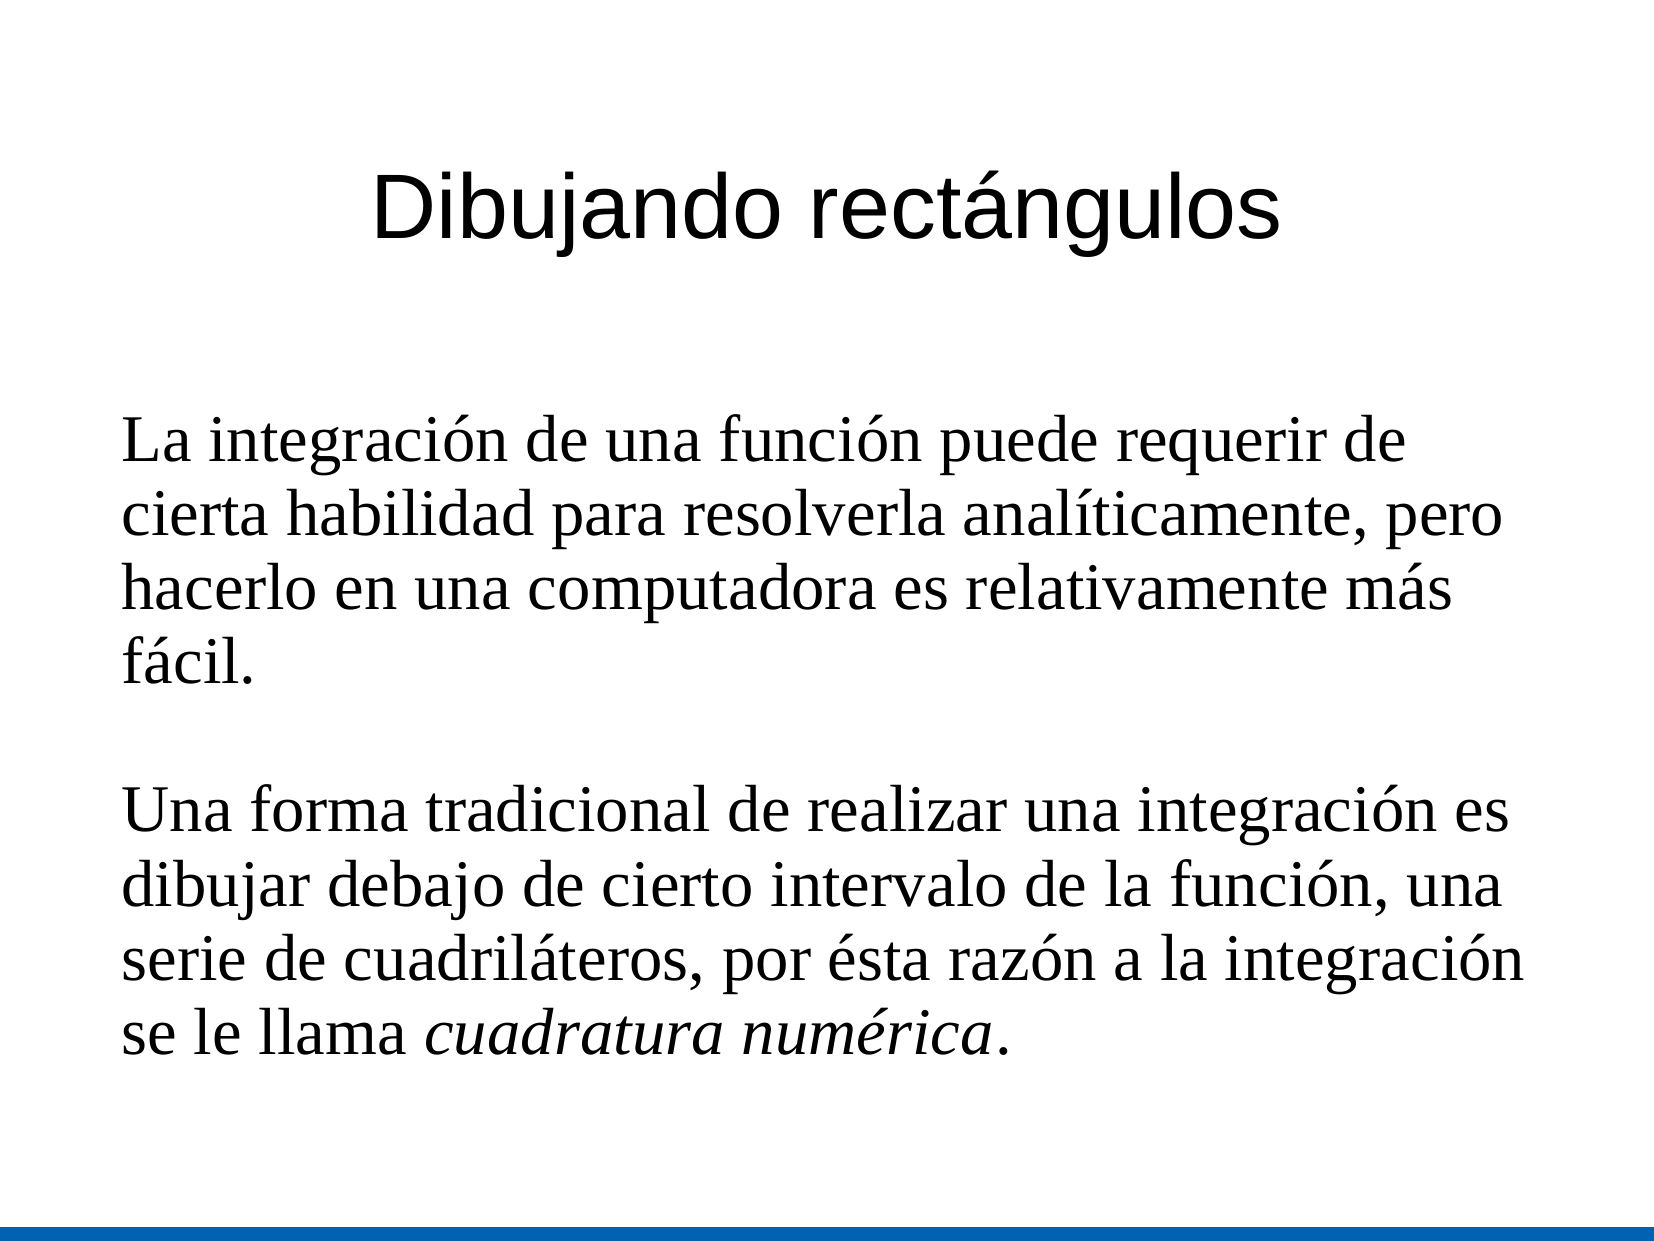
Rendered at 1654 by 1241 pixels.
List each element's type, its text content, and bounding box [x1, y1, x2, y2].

subtitle La integración de una función puede requerir de cierta habilidad para resolverla analíticamente, pero hacerlo en una computadora es relativamente más fácil. Una forma tradicional de realizar una integración es dibujar debajo de cierto intervalo de la función, una serie de cuadriláteros, por ésta razón a la integración se le llama cuadratura numérica. [121, 352, 1534, 1119]
title Dibujando rectángulos [121, 110, 1534, 303]
